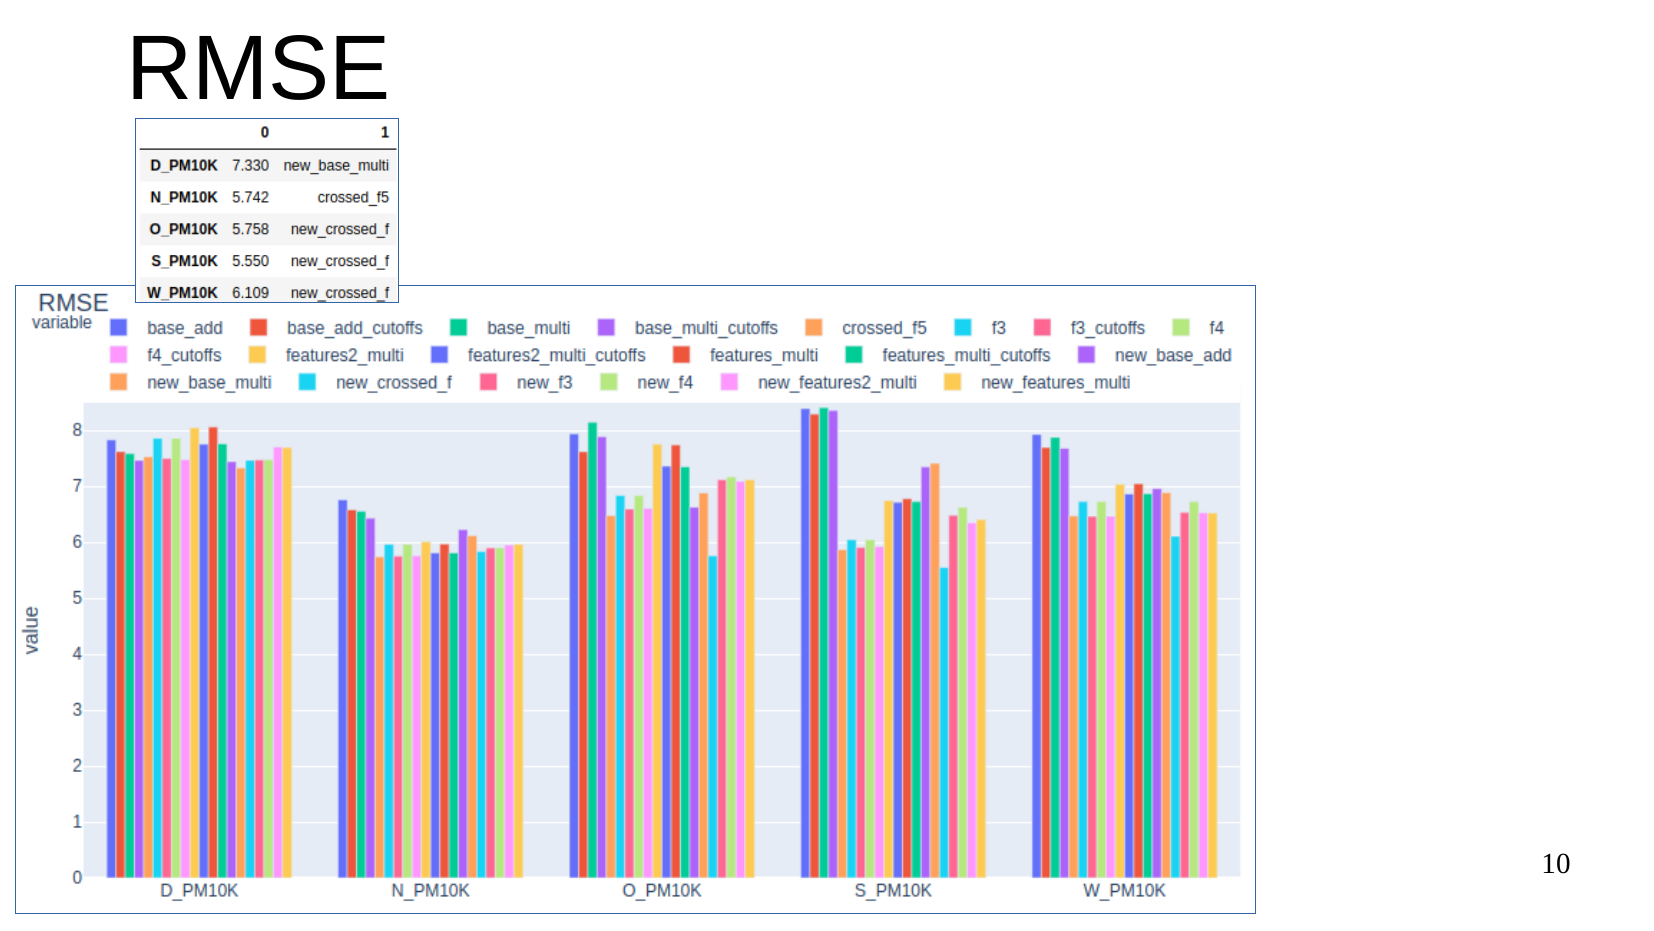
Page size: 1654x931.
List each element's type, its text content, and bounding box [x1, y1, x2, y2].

title RMSE [7, 11, 511, 125]
picture [15, 118, 1256, 914]
